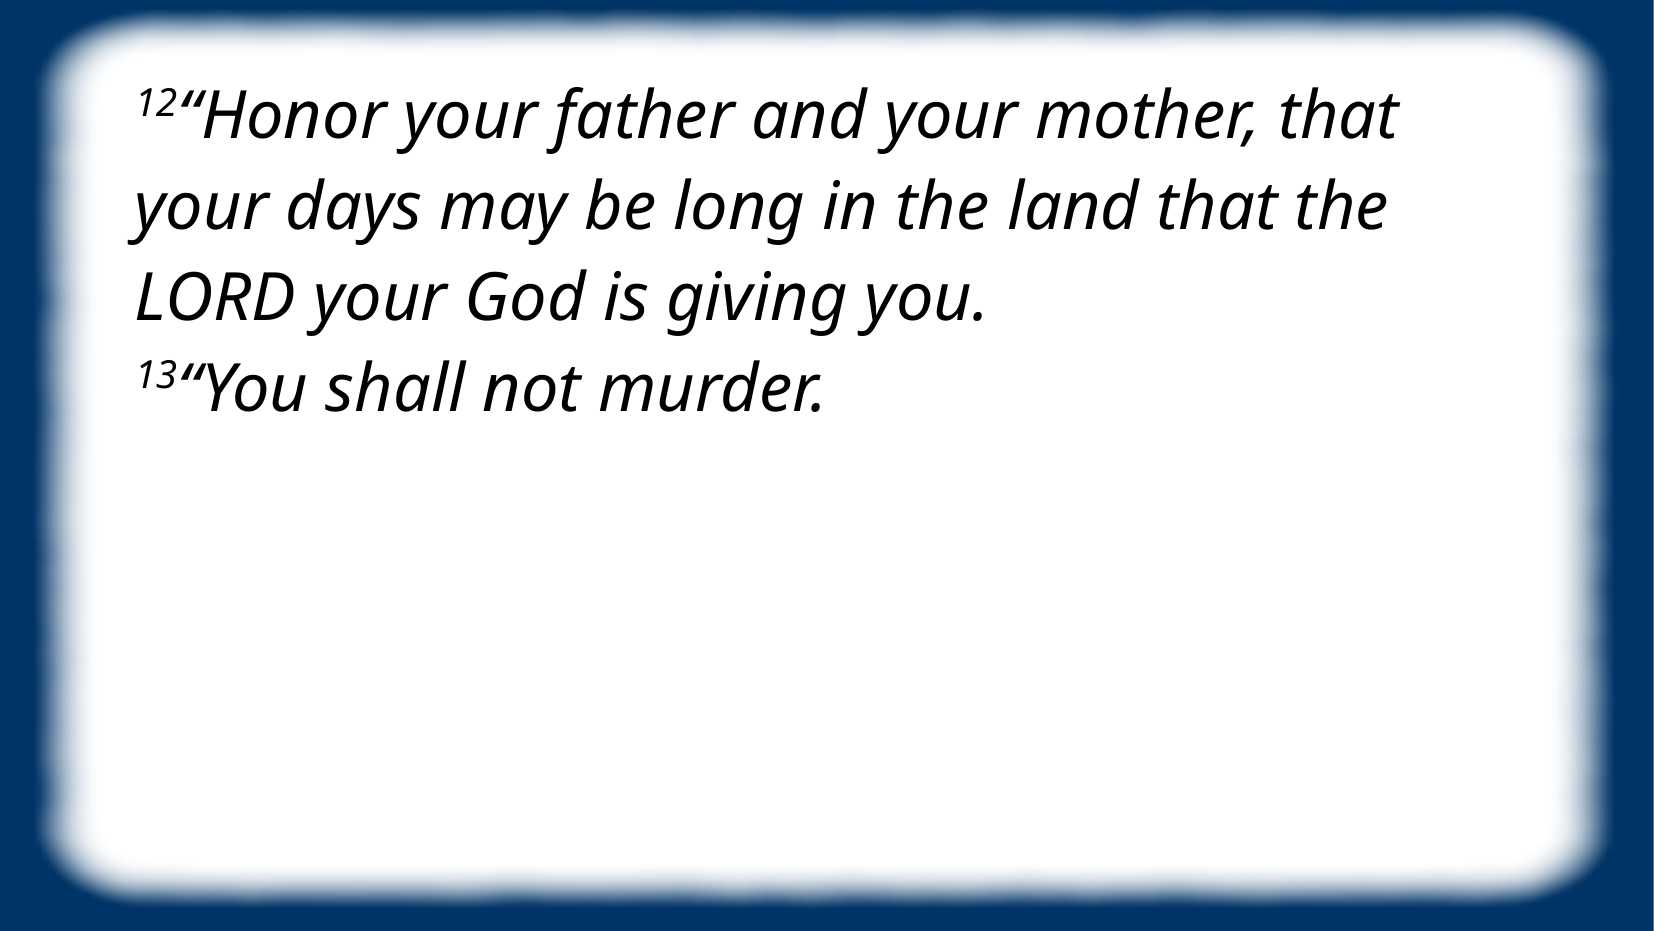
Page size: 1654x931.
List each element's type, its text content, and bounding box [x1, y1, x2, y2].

picture [0, 0, 1654, 931]
text_box 12“Honor your father and your mother, that your days may be long in the land that the LORD your God is giving you. 13“You shall not murder. [120, 60, 1531, 451]
